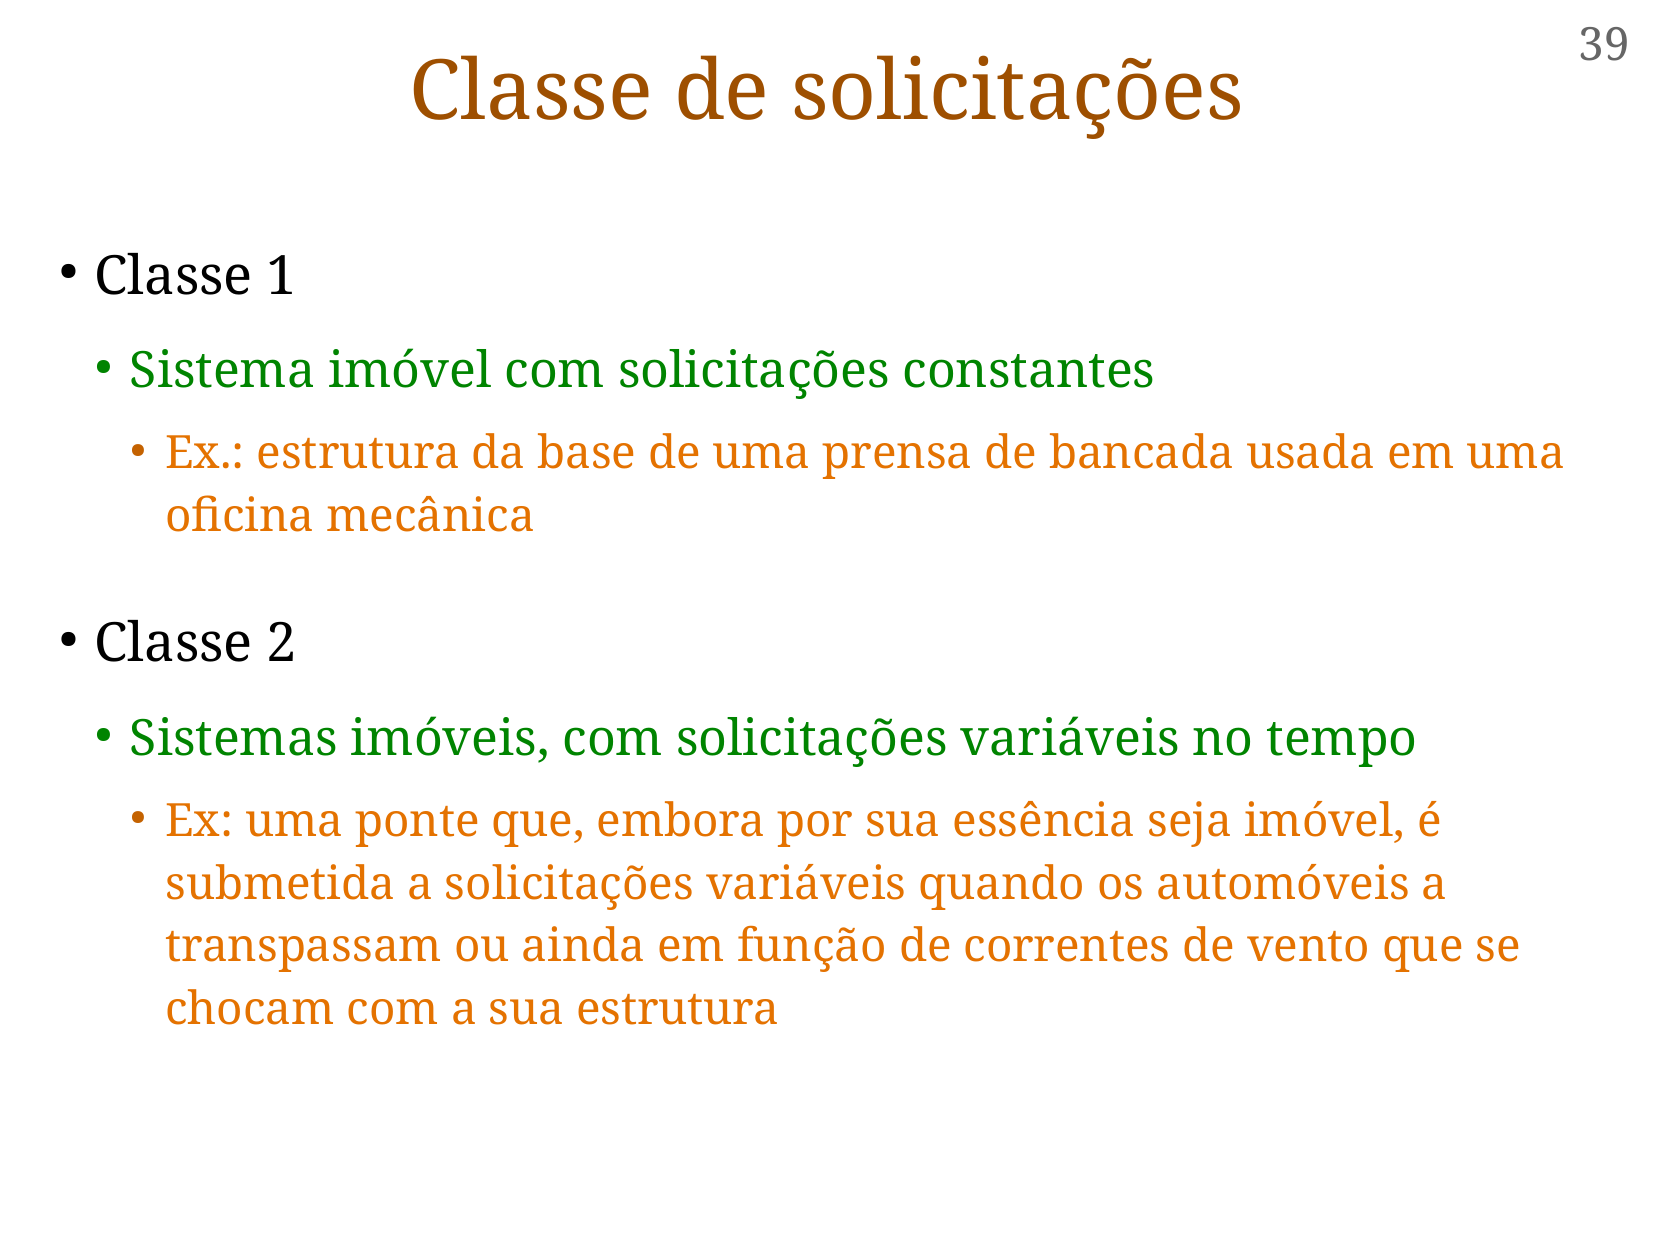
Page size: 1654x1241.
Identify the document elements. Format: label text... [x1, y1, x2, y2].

list Classe 1 Sistema imóvel com solicitações constantes Ex.: estrutura da base de uma prensa de bancada usada em uma oficina mecânica Classe 2 Sistemas imóveis, com solicitações variáveis no tempo Ex: uma ponte que, embora por sua essência seja imóvel, é submetida a solicitações variáveis quando os automóveis a transpassam ou ainda em função de correntes de vento que se chocam com a sua estrutura [59, 236, 1595, 1211]
title Classe de solicitações [59, 29, 1595, 148]
